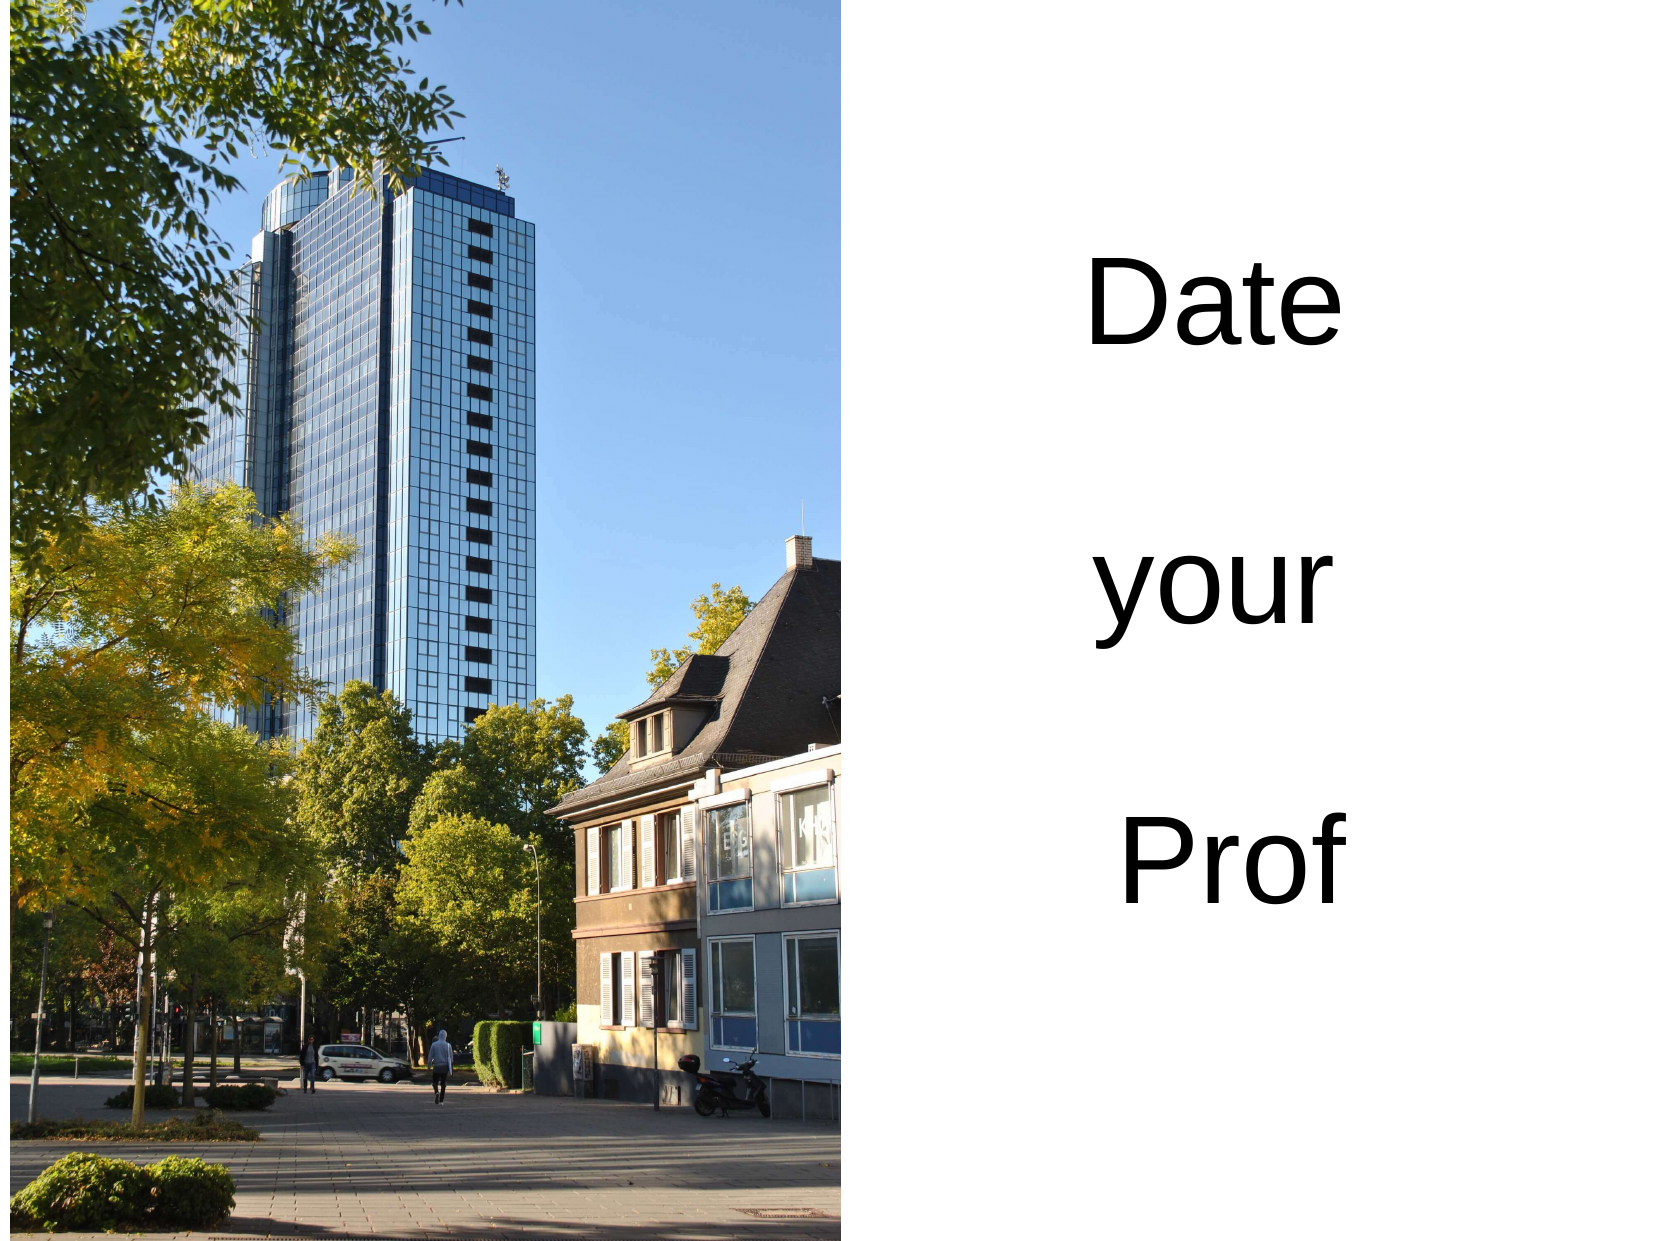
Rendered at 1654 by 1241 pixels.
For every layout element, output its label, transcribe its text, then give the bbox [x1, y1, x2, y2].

title Date your Prof [975, 231, 1489, 931]
picture [10, 0, 841, 1241]
